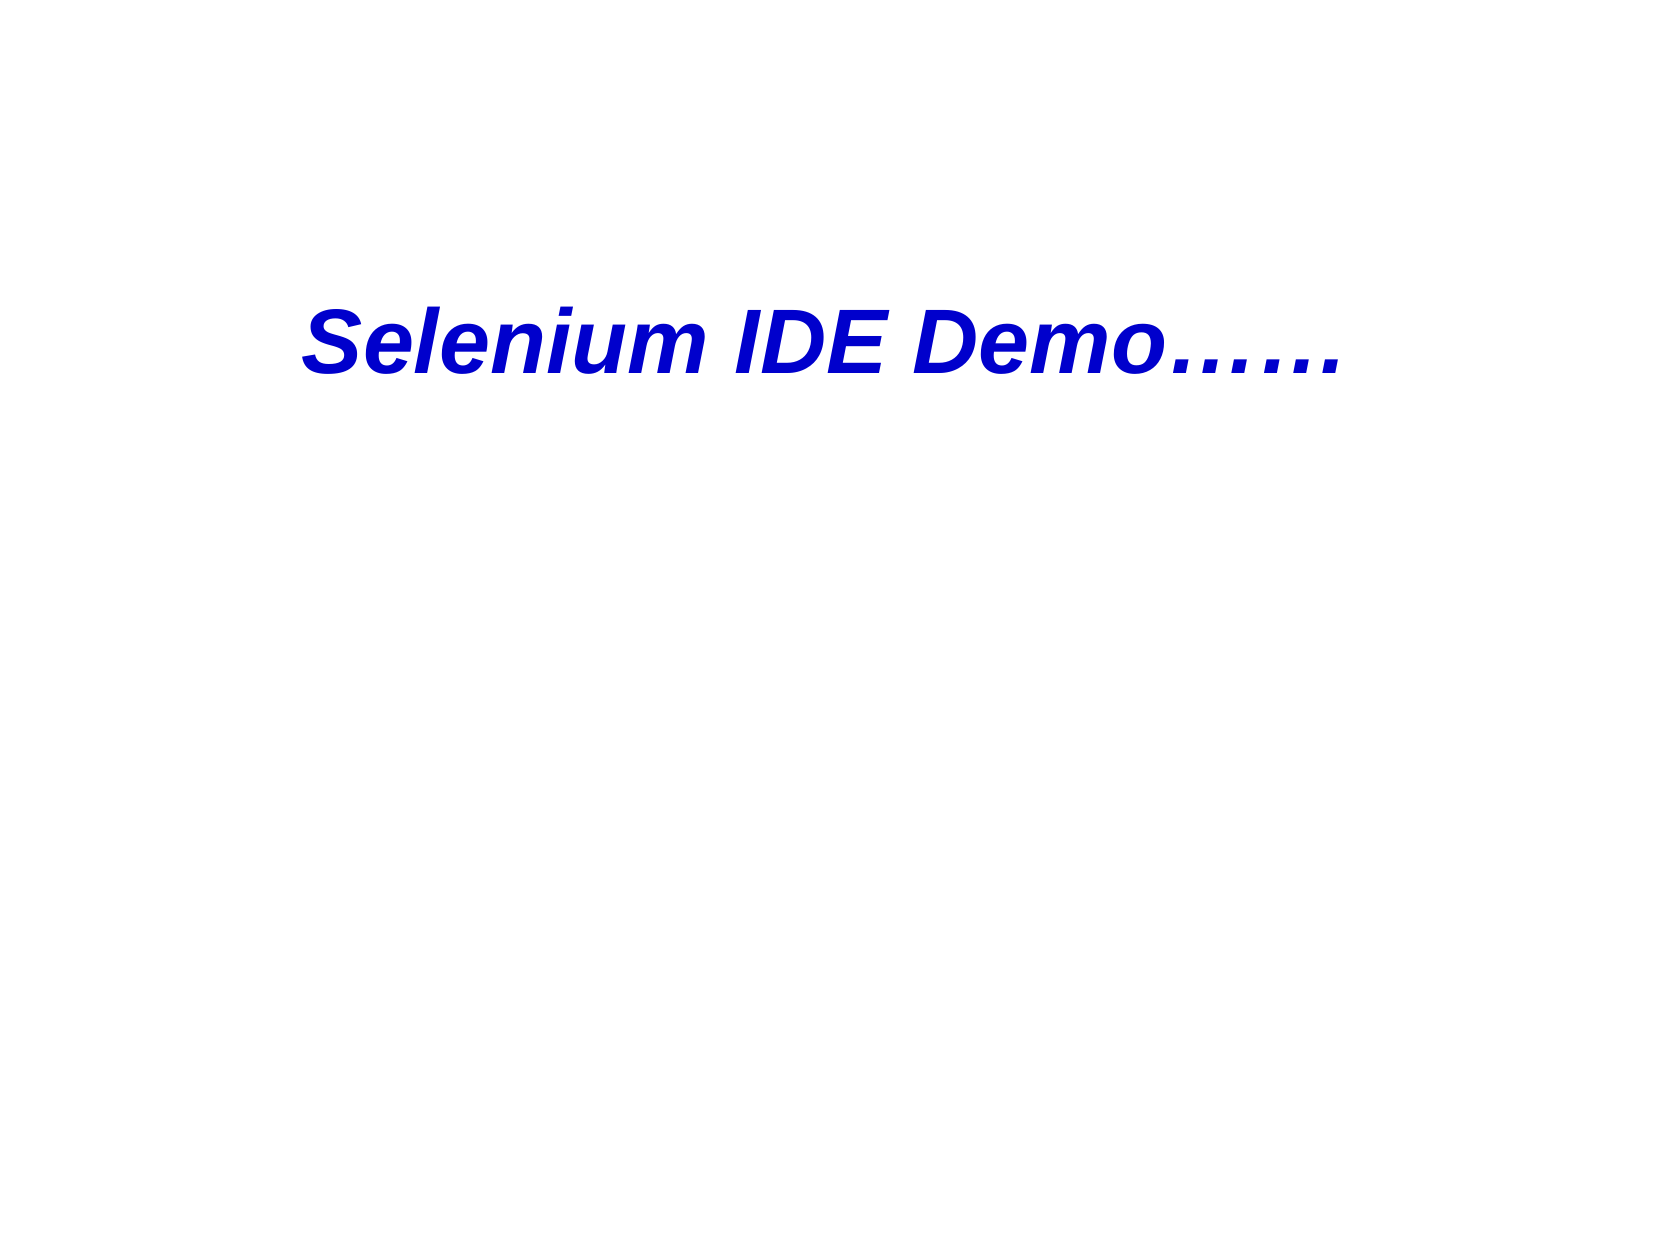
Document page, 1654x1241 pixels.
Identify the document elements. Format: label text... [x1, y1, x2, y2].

list Selenium IDE Demo…… [82, 290, 1571, 1010]
